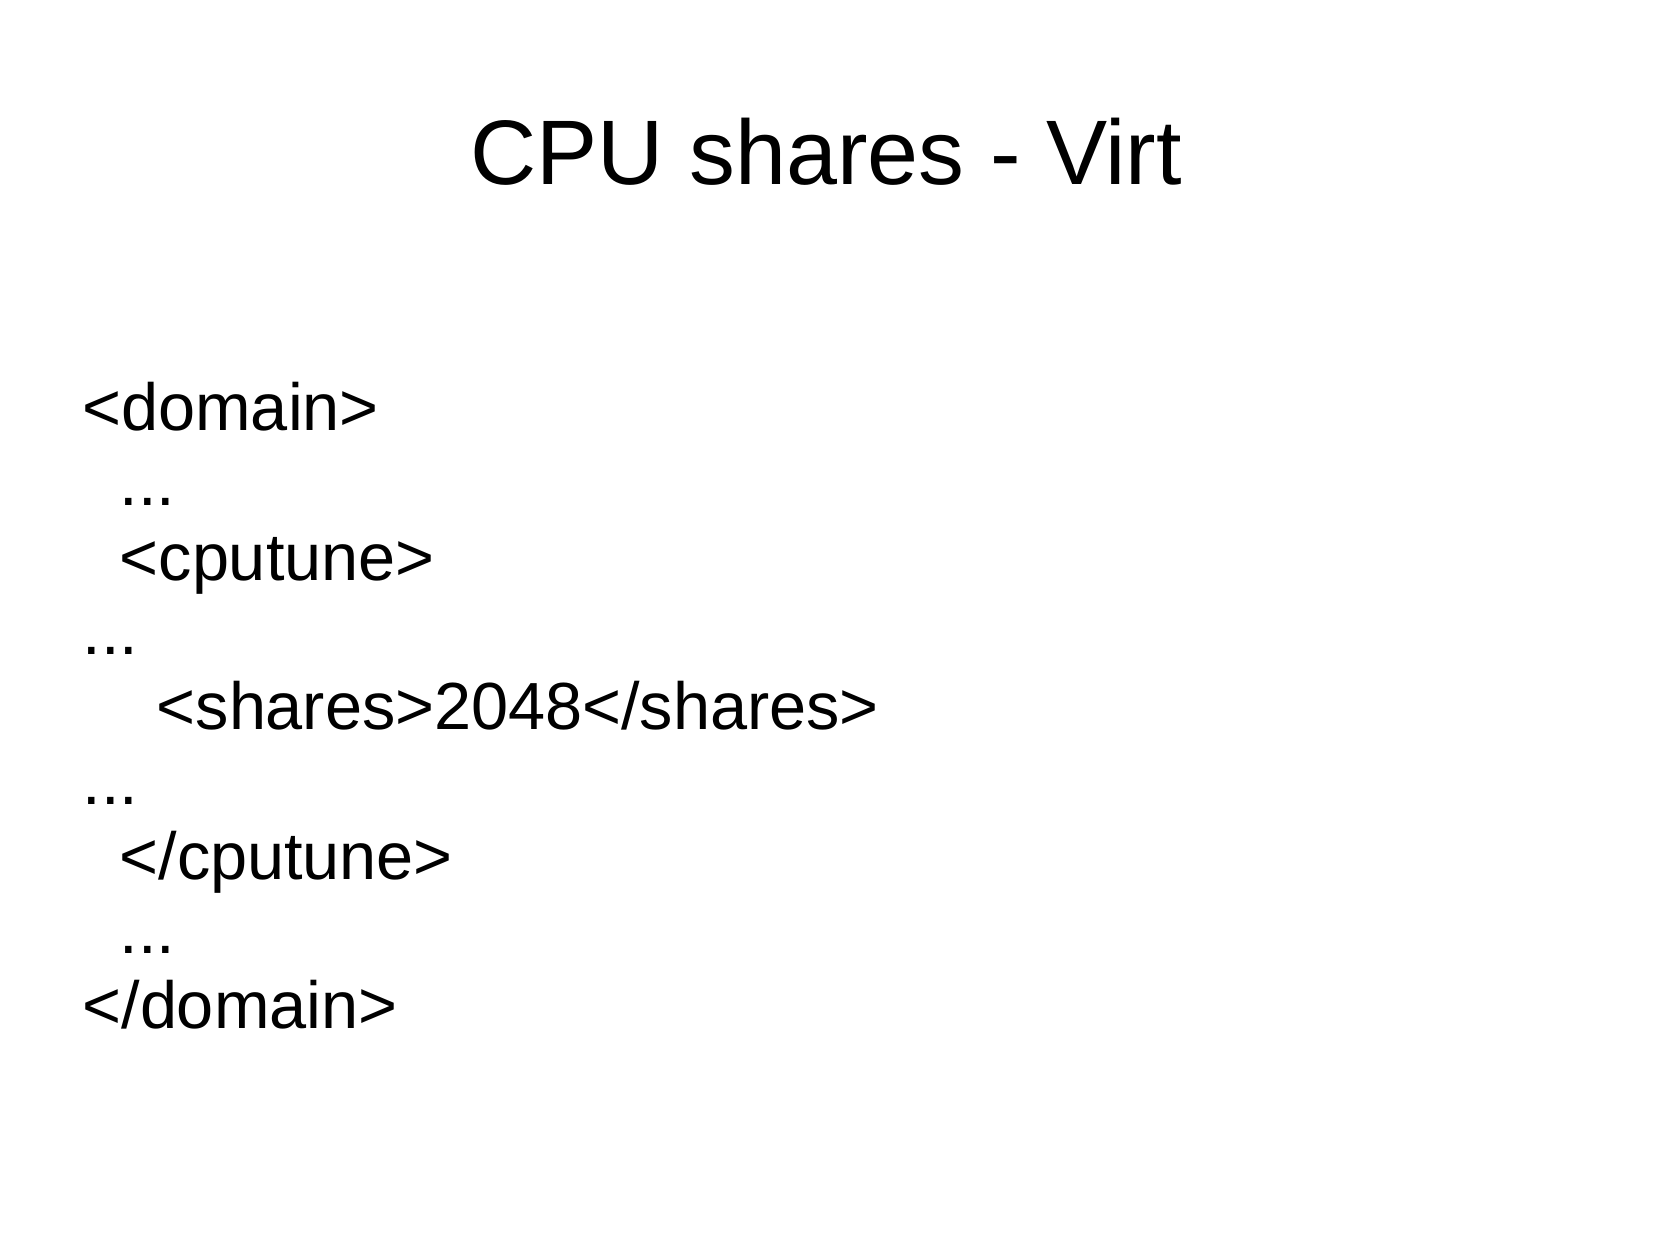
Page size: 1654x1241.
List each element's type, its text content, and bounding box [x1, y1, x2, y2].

title CPU shares - Virt [82, 49, 1571, 226]
subtitle <domain> ... <cputune> ... <shares>2048</shares> ... </cputune> ... </domain> [82, 226, 1571, 1187]
